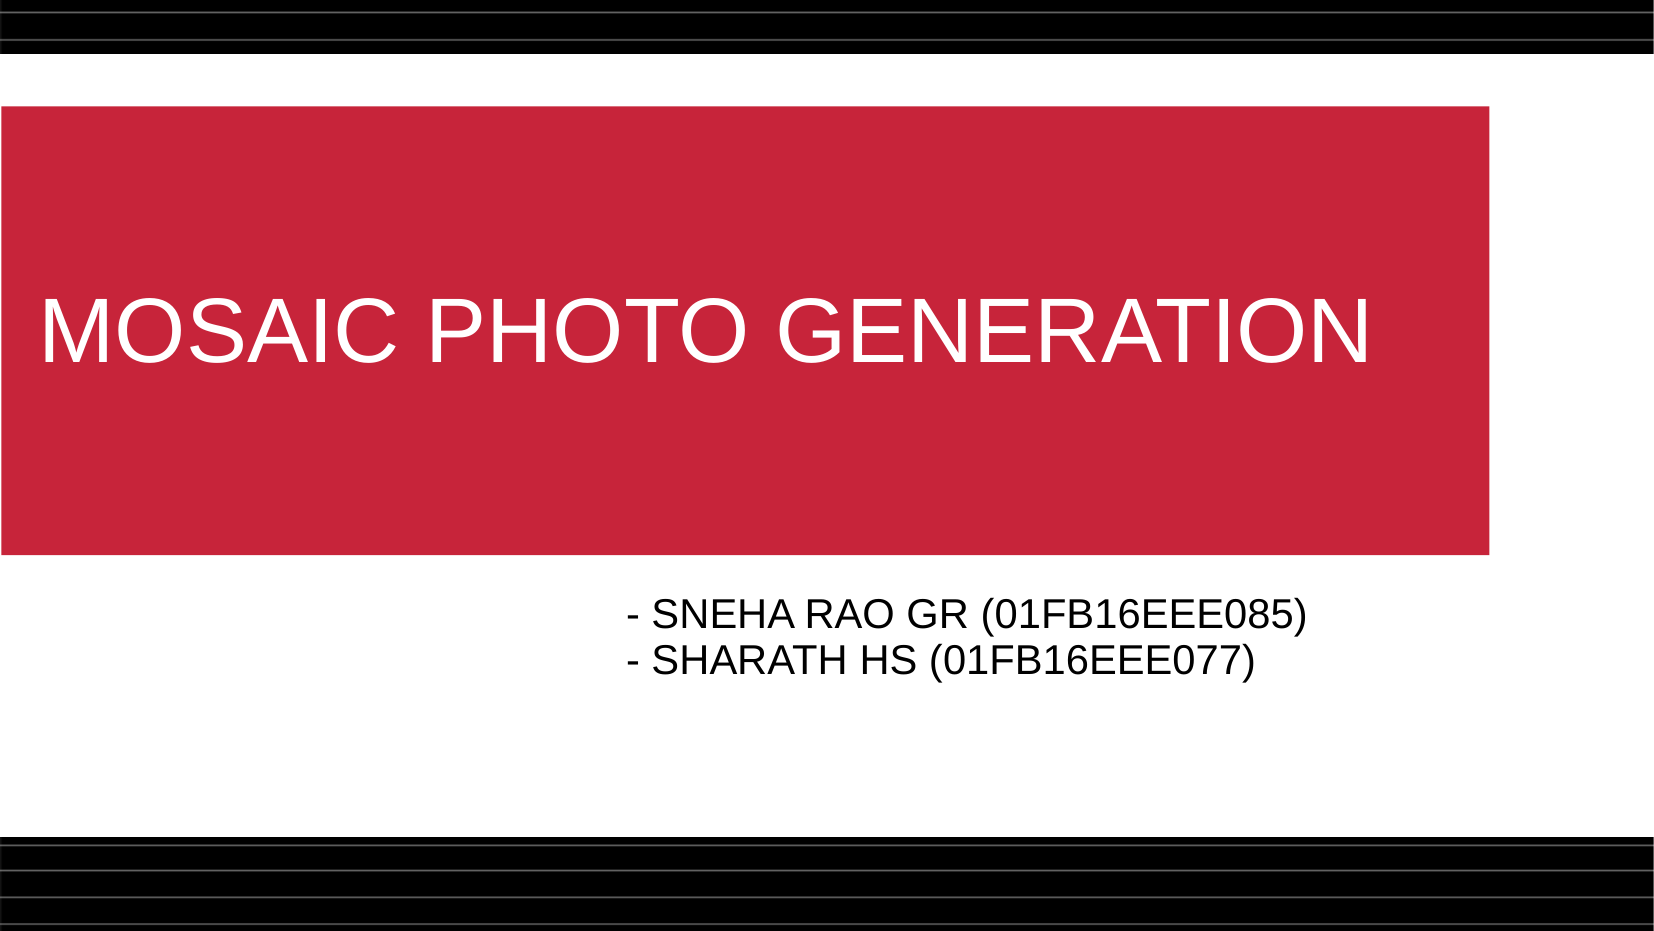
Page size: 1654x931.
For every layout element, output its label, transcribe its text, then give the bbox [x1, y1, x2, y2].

title MOSAIC PHOTO GENERATION [1, 106, 1490, 556]
picture [0, 837, 1654, 931]
subtitle - SNEHA RAO GR (01FB16EEE085) - SHARATH HS (01FB16EEE077) [625, 590, 1489, 804]
picture [0, 0, 1654, 54]
